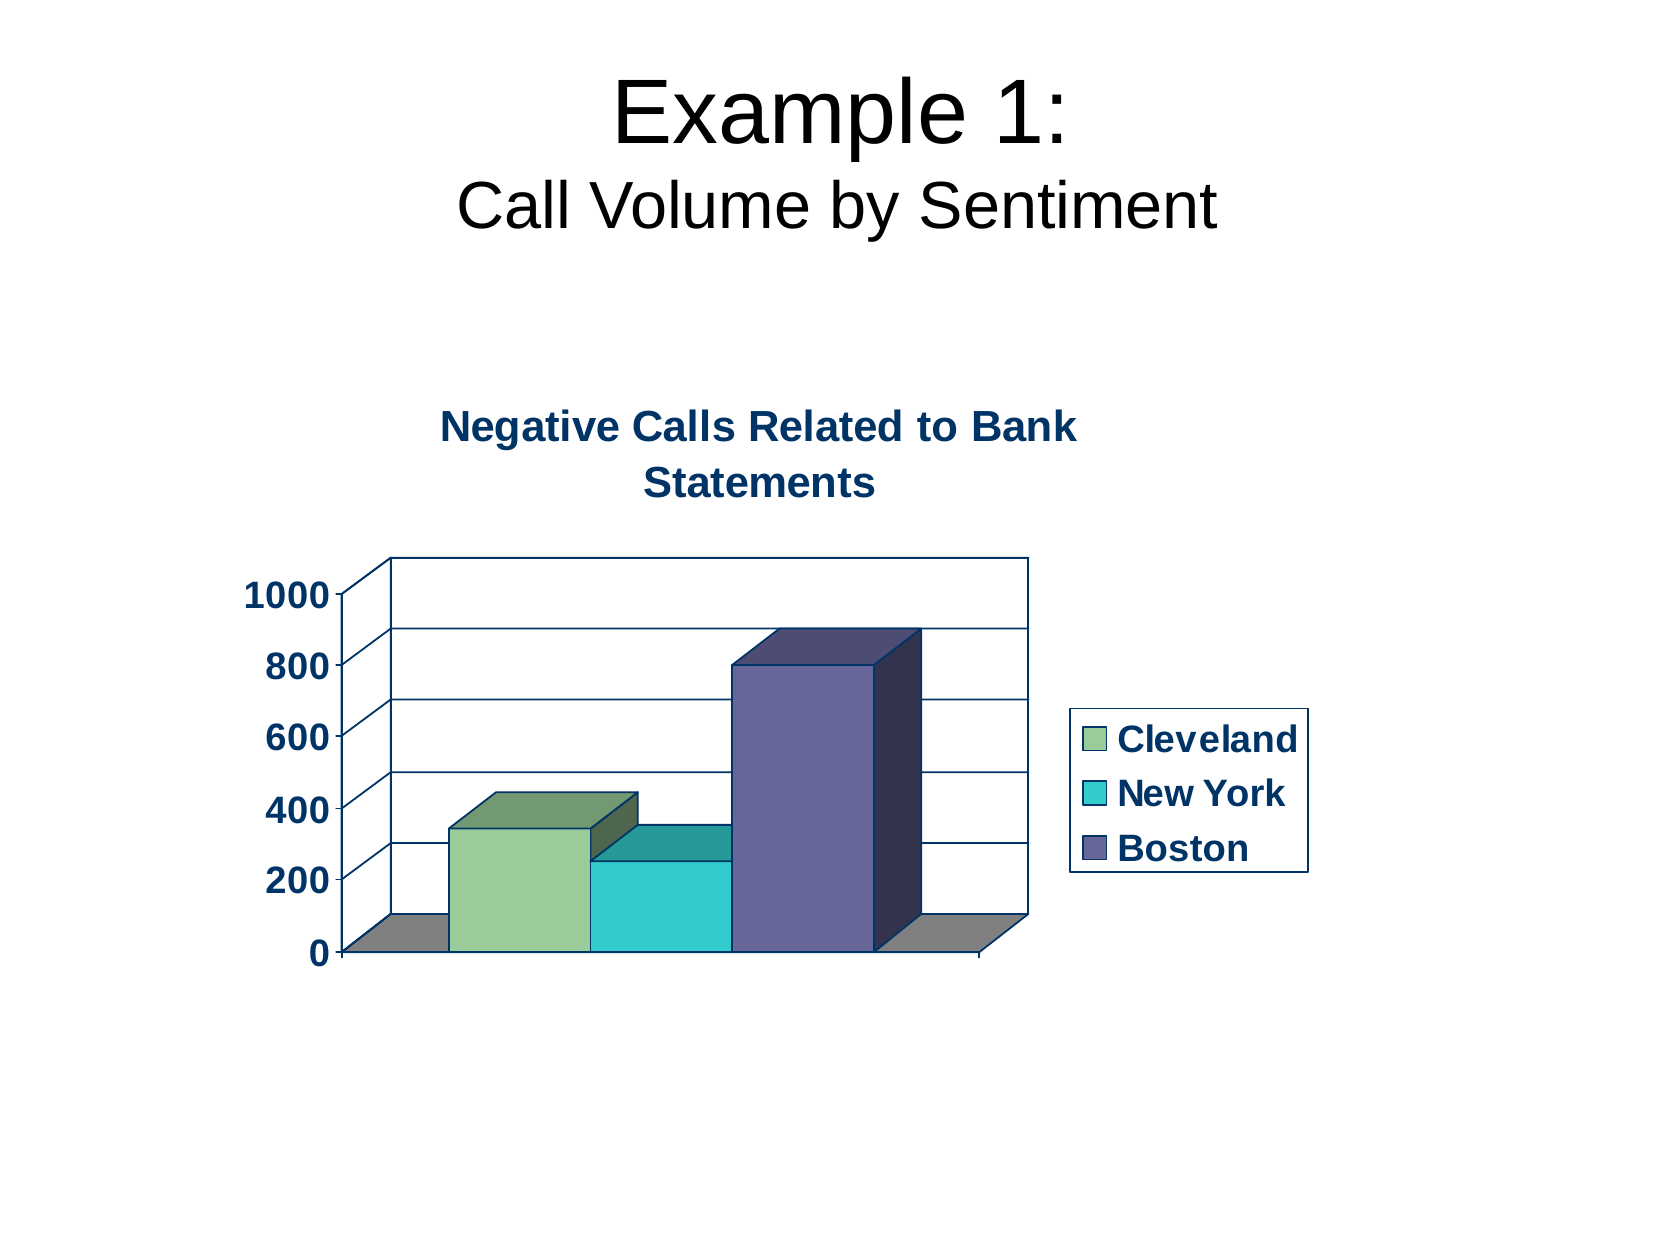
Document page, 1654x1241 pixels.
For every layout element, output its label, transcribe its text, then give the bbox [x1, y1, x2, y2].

title Example 1: Call Volume by Sentiment [275, 44, 1401, 250]
chart [189, 366, 1327, 1054]
